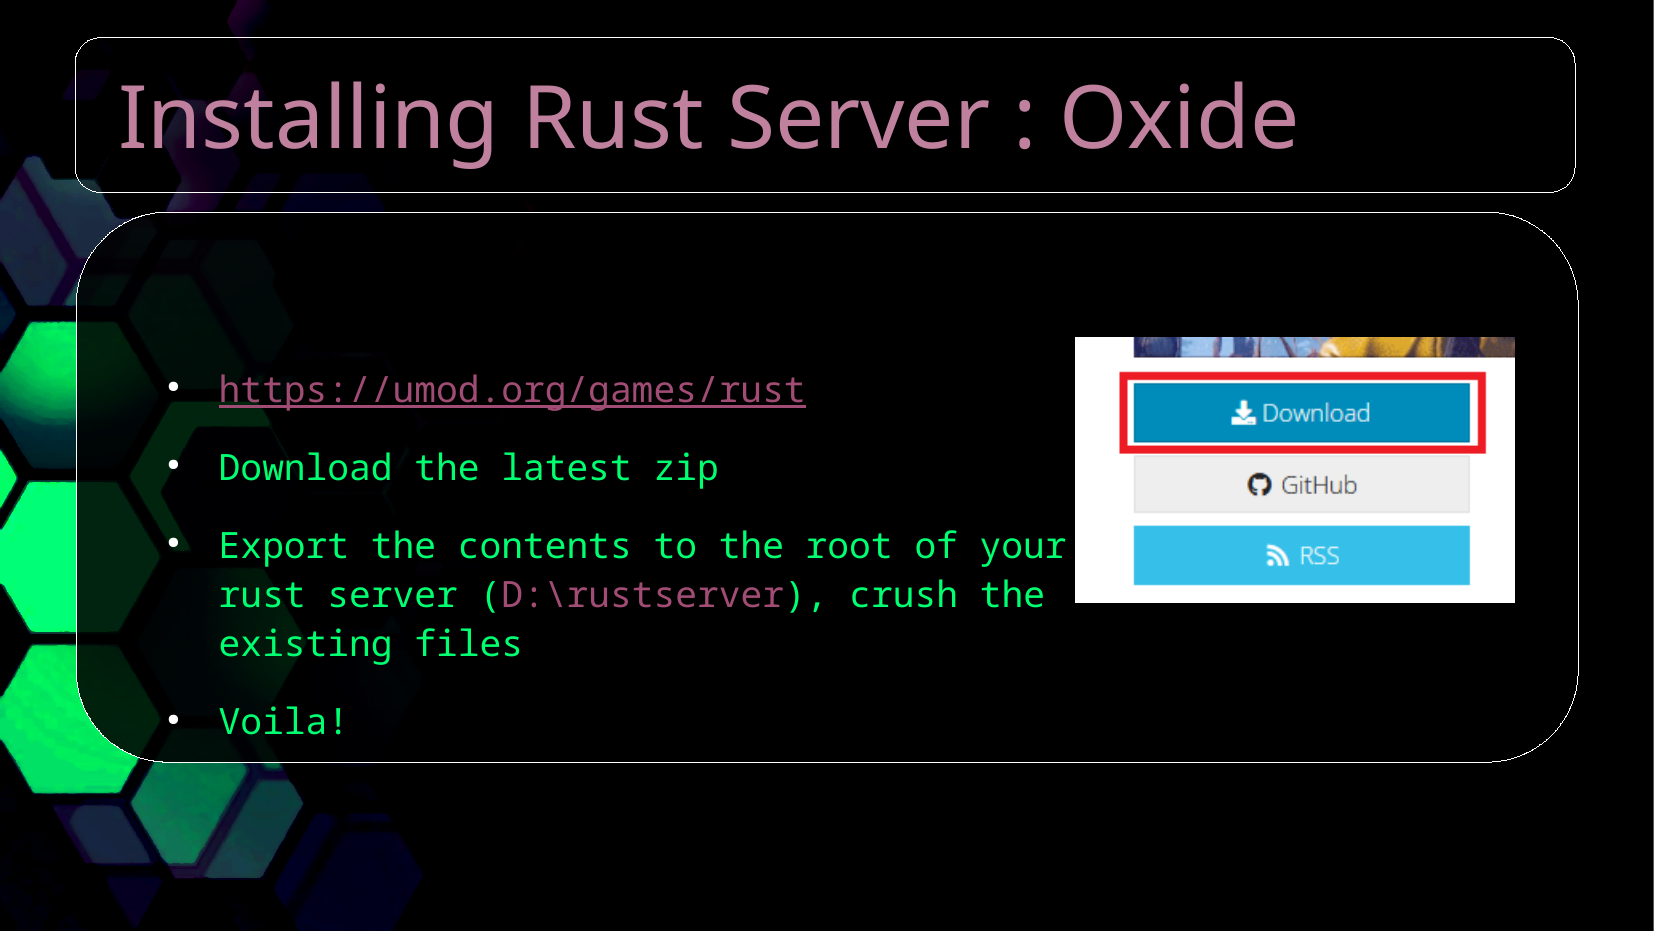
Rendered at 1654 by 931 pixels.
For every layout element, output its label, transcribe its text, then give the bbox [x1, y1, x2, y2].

title Installing Rust Server : Oxide [82, 37, 1571, 193]
picture [0, 0, 1654, 931]
list https://umod.org/games/rust Download the latest zip Export the contents to the root of your rust server (D:\rustserver), crush the existing files Voila! [150, 225, 1501, 751]
